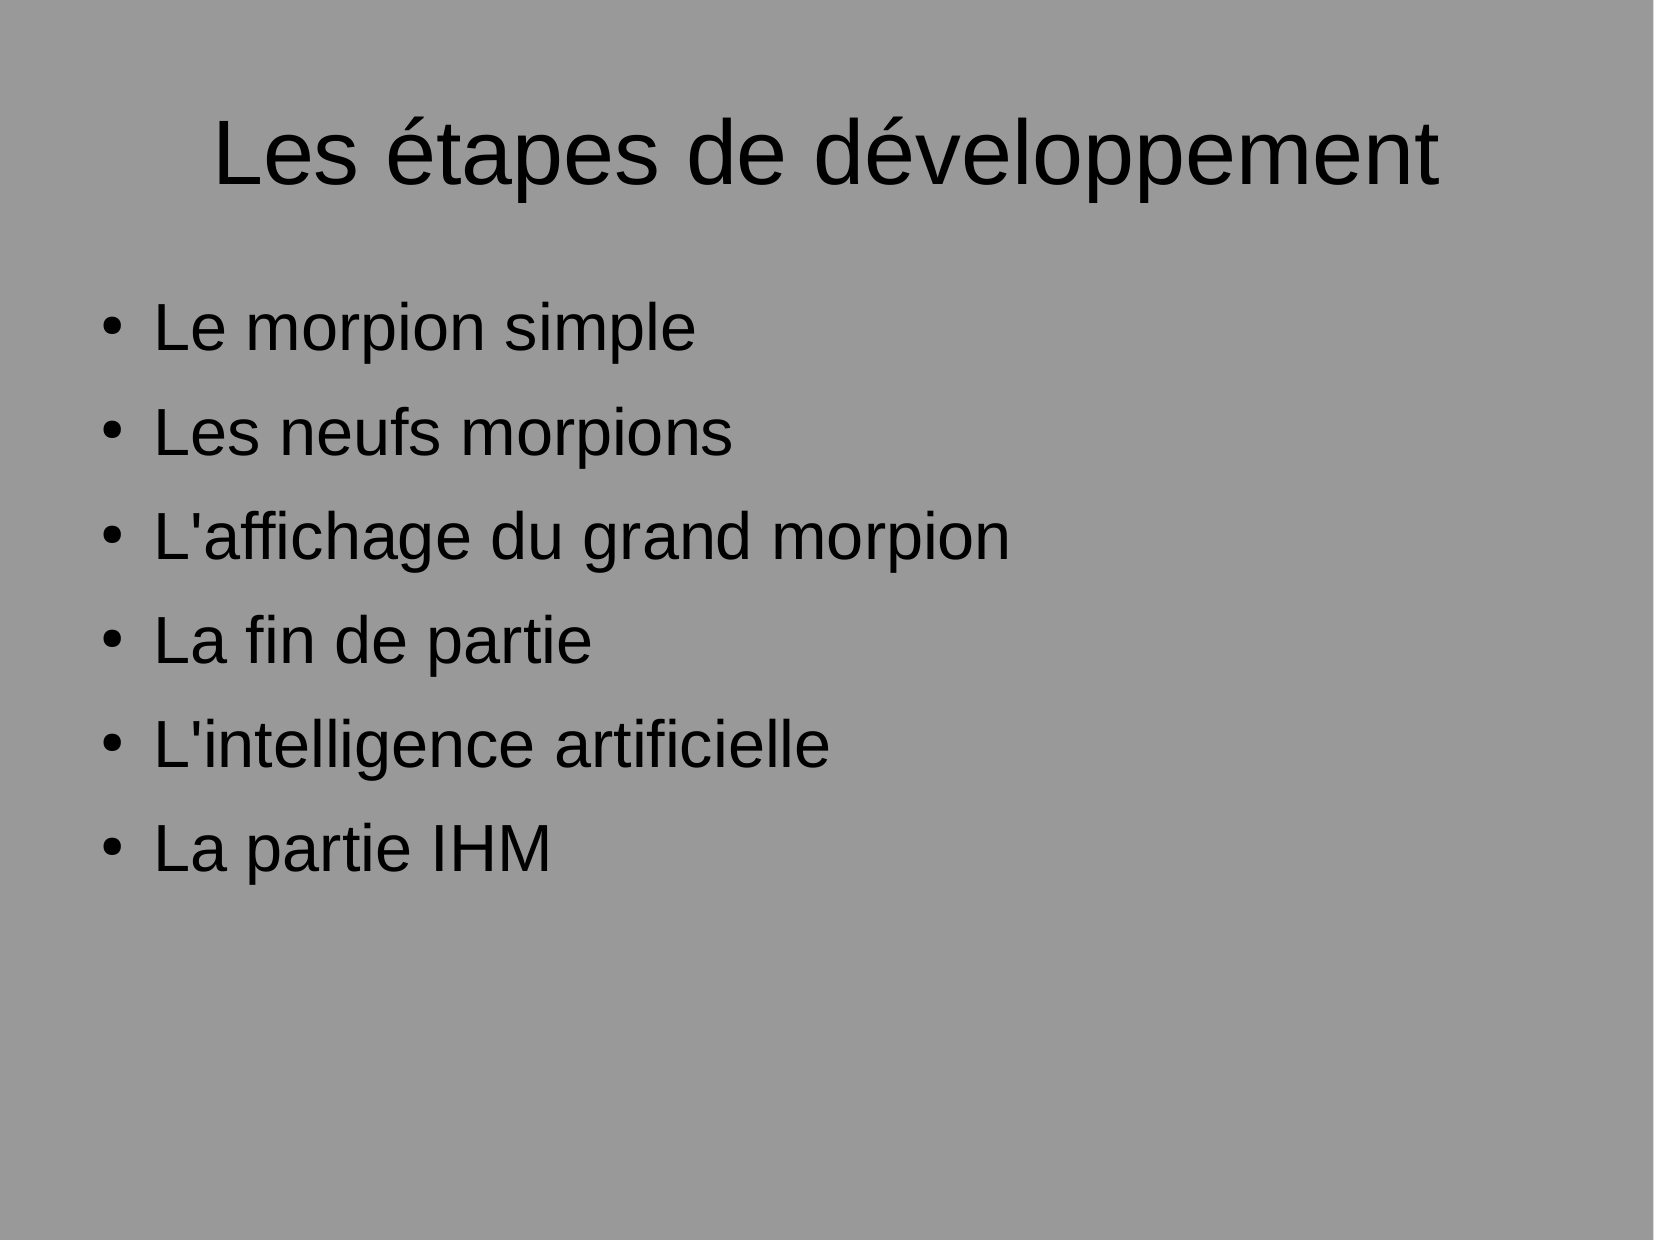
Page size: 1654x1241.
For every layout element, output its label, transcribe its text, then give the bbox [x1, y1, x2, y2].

list Le morpion simple Les neufs morpions L'affichage du grand morpion La fin de partie L'intelligence artificielle La partie IHM [82, 290, 1571, 1010]
title Les étapes de développement [82, 49, 1571, 257]
